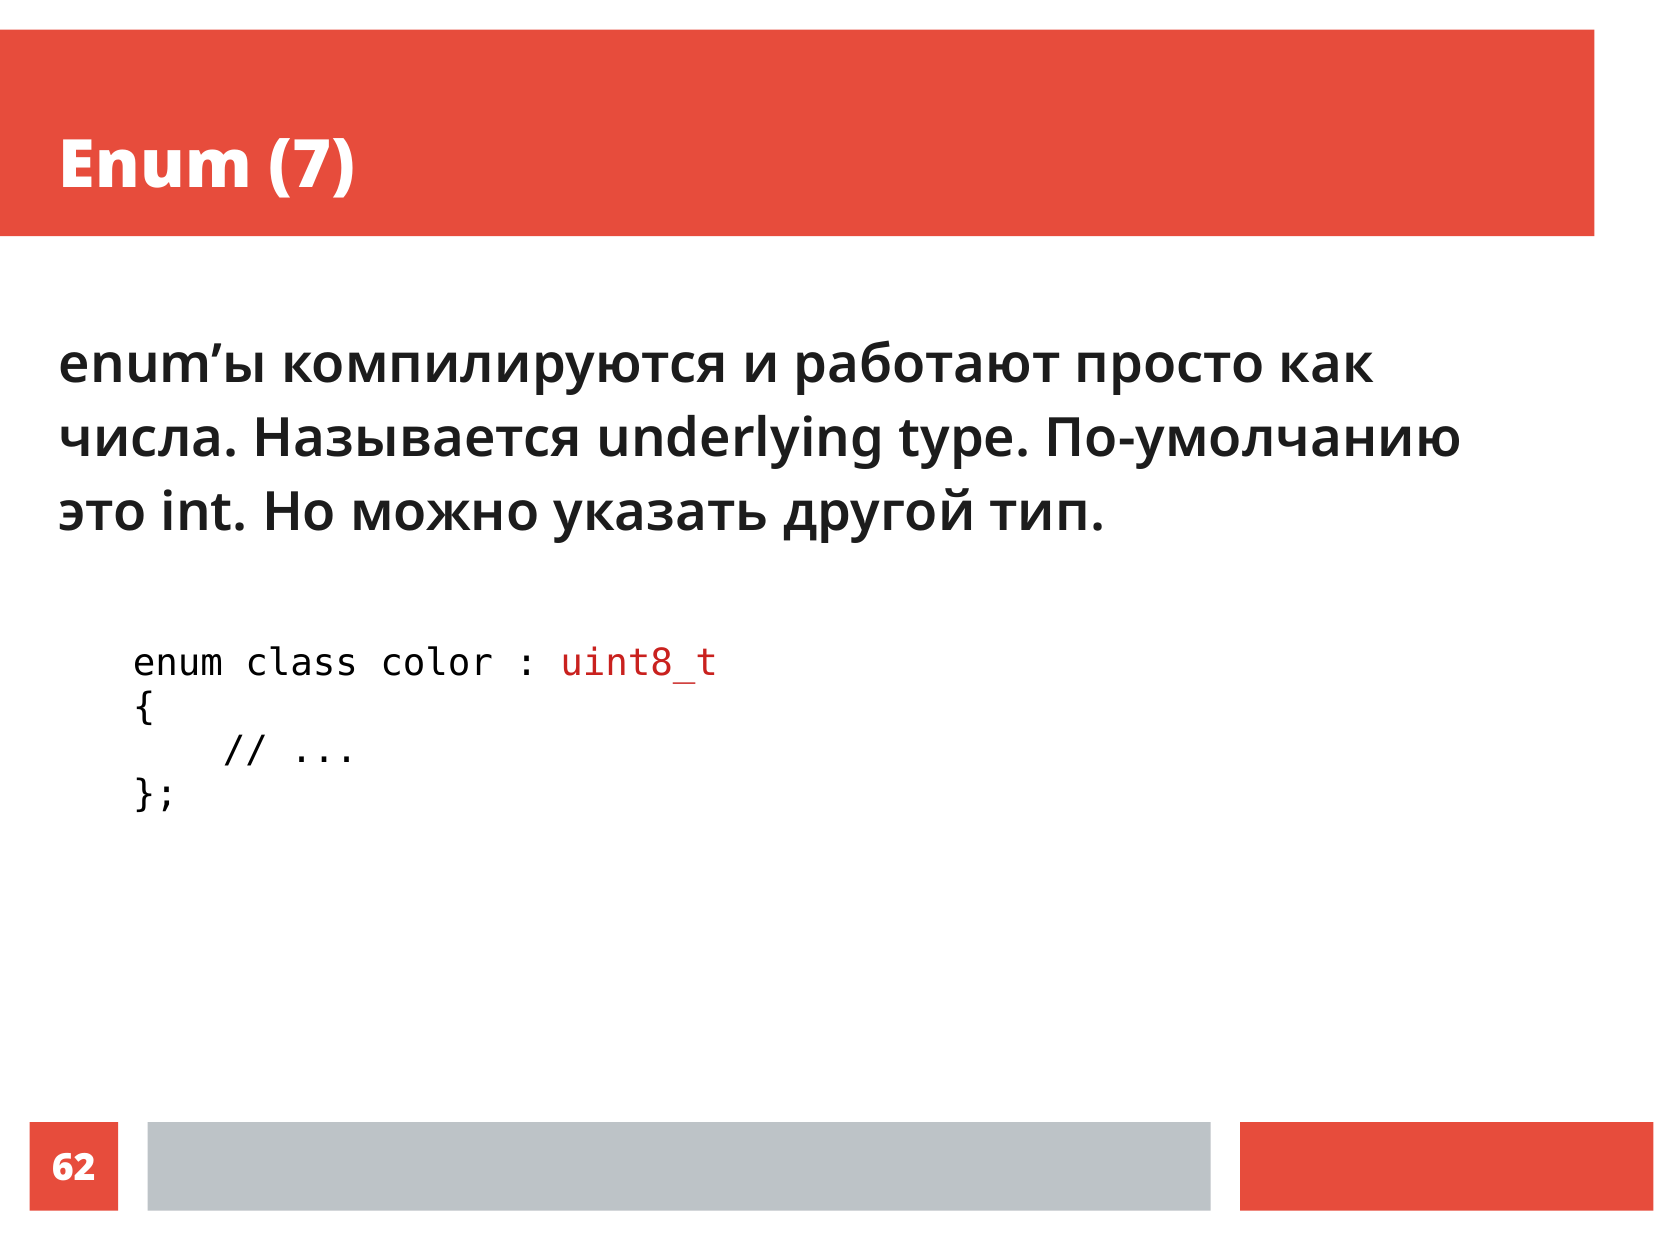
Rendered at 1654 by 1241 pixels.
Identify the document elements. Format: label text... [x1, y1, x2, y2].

title Enum (7) [59, 59, 1595, 207]
list enum’ы компилируются и работают просто как числа. Называется underlying type. По-умолчанию это int. Но можно указать другой тип. [59, 324, 1565, 603]
text_box enum class color : uint8_t { // ... }; [118, 633, 839, 1004]
